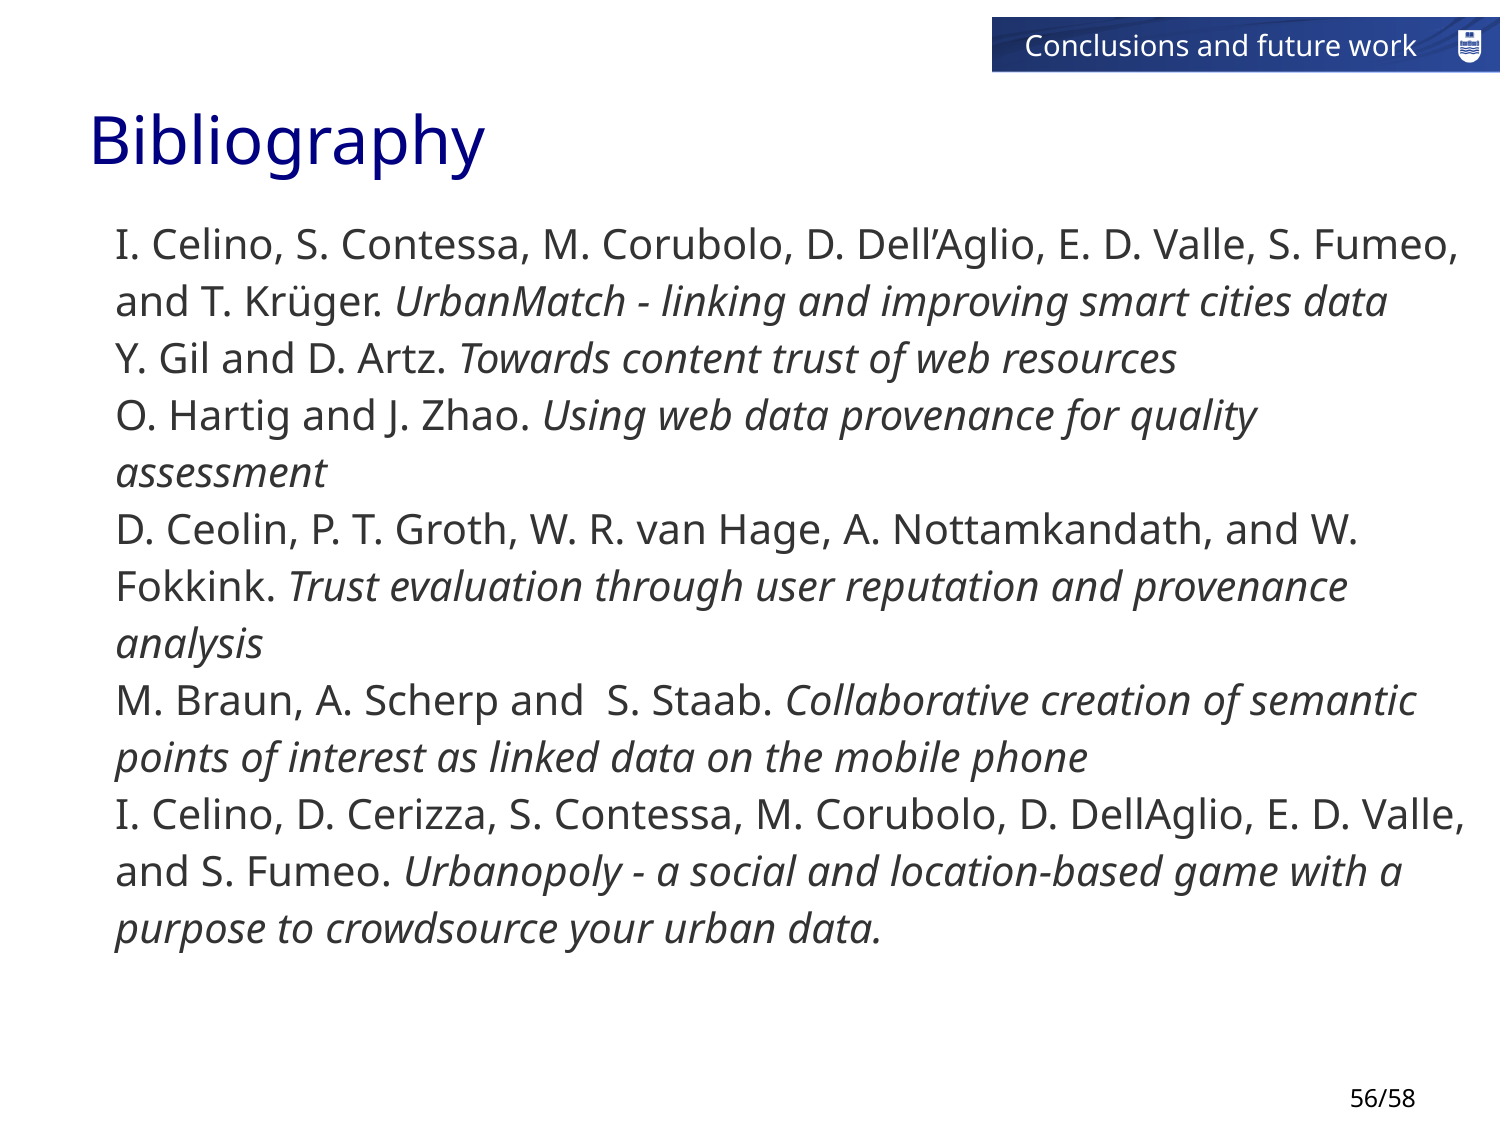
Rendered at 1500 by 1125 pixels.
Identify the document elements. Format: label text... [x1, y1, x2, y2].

picture [992, 17, 1500, 73]
title Bibliography [2, 99, 1365, 177]
text_box Conclusions and future work [1009, 17, 1483, 67]
text_box I. Celino, S. Contessa, M. Corubolo, D. Dell’Aglio, E. D. Valle, S. Fumeo, and T. Krüger. UrbanMatch - linking and improving smart cities data Y. Gil and D. Artz. Towards content trust of web resources O. Hartig and J. Zhao. Using web data provenance for quality assessment D. Ceolin, P. T. Groth, W. R. van Hage, A. Nottamkandath, and W. Fokkink. Trust evaluation through user reputation and provenance analysis M. Braun, A. Scherp and S. Staab. Collaborative creation of semantic points of interest as linked data on the mobile phone I. Celino, D. Cerizza, S. Contessa, M. Corubolo, D. DellAglio, E. D. Valle, and S. Fumeo. Urbanopoly - a social and location-based game with a purpose to crowdsource your urban data. [100, 207, 1495, 1125]
